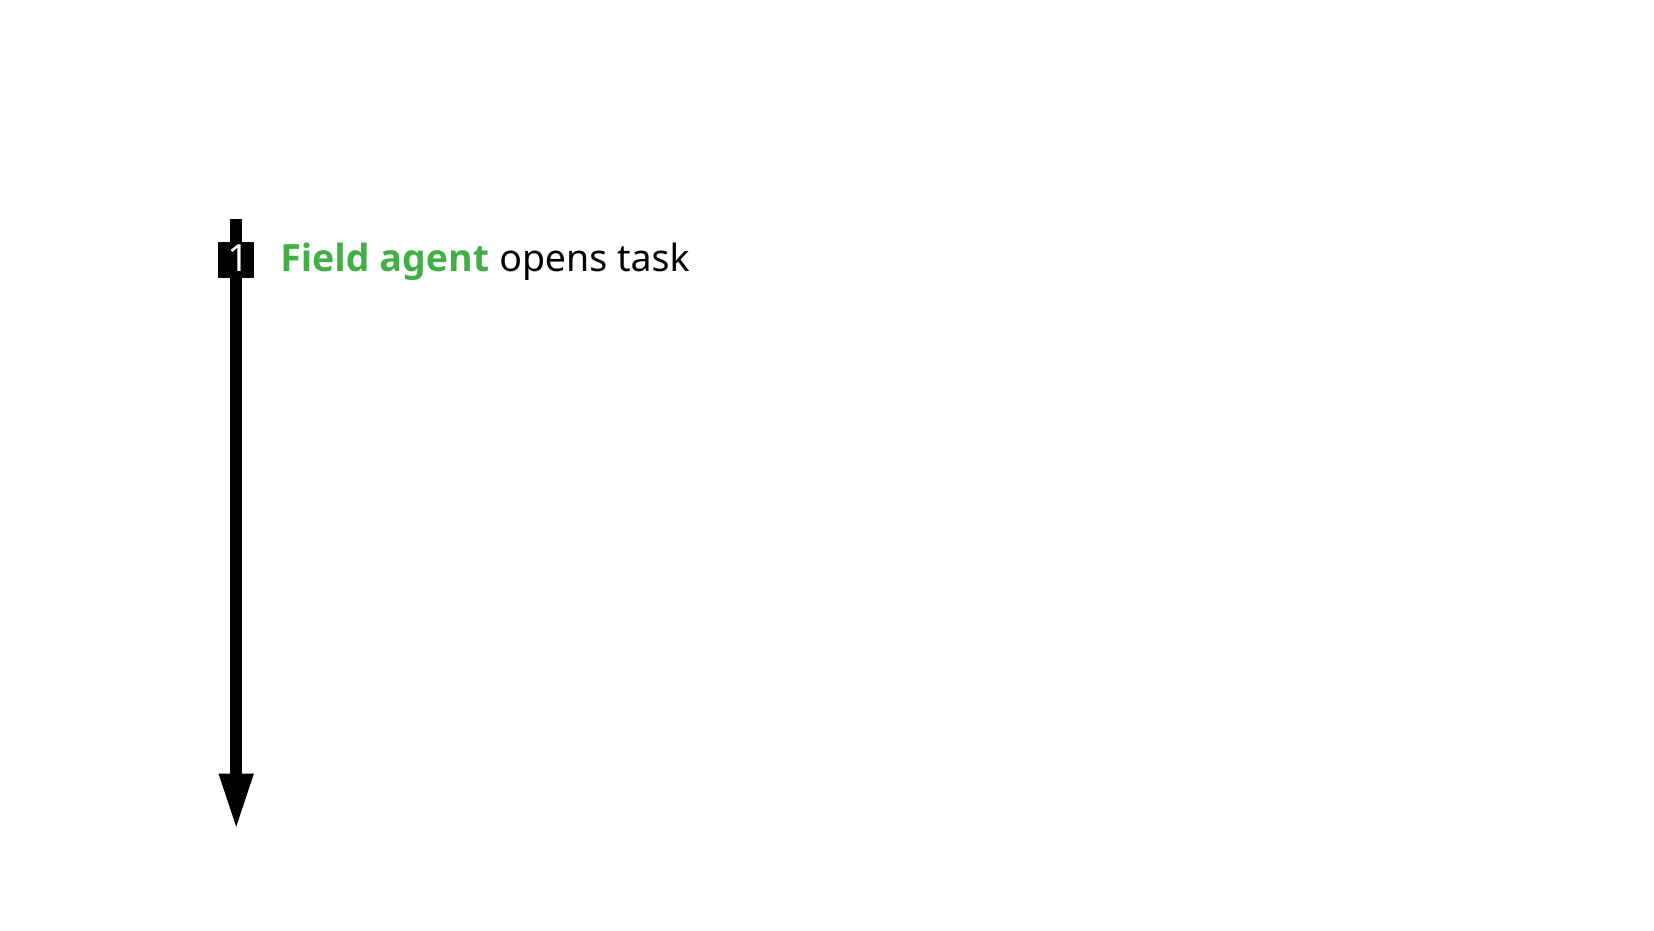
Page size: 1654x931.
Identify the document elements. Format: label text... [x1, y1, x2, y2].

text_box Field agent opens task [265, 224, 1040, 301]
text_box 1 [212, 224, 249, 300]
text_box [249, 242, 254, 278]
